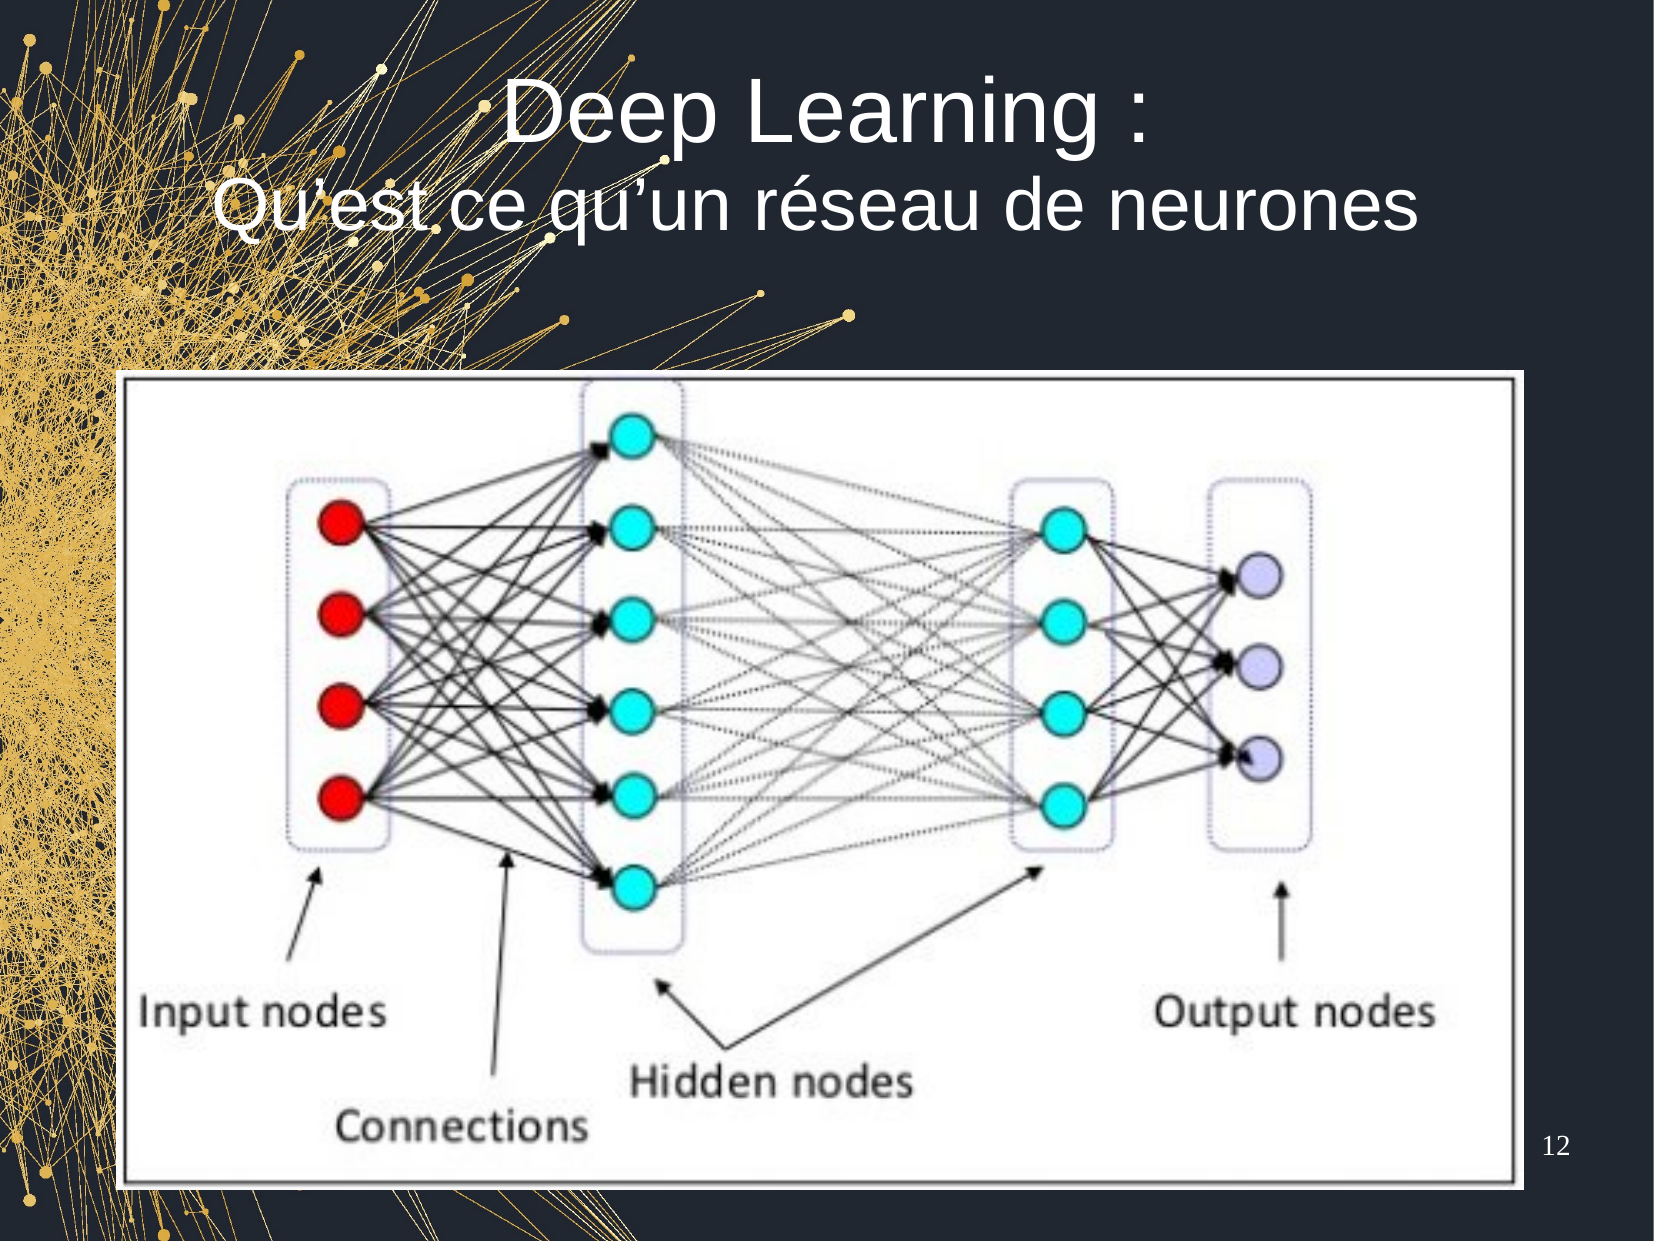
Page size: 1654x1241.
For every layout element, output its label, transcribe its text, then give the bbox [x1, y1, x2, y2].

picture [0, 0, 1654, 1241]
title Deep Learning : Qu’est ce qu’un réseau de neurones [82, 49, 1571, 257]
